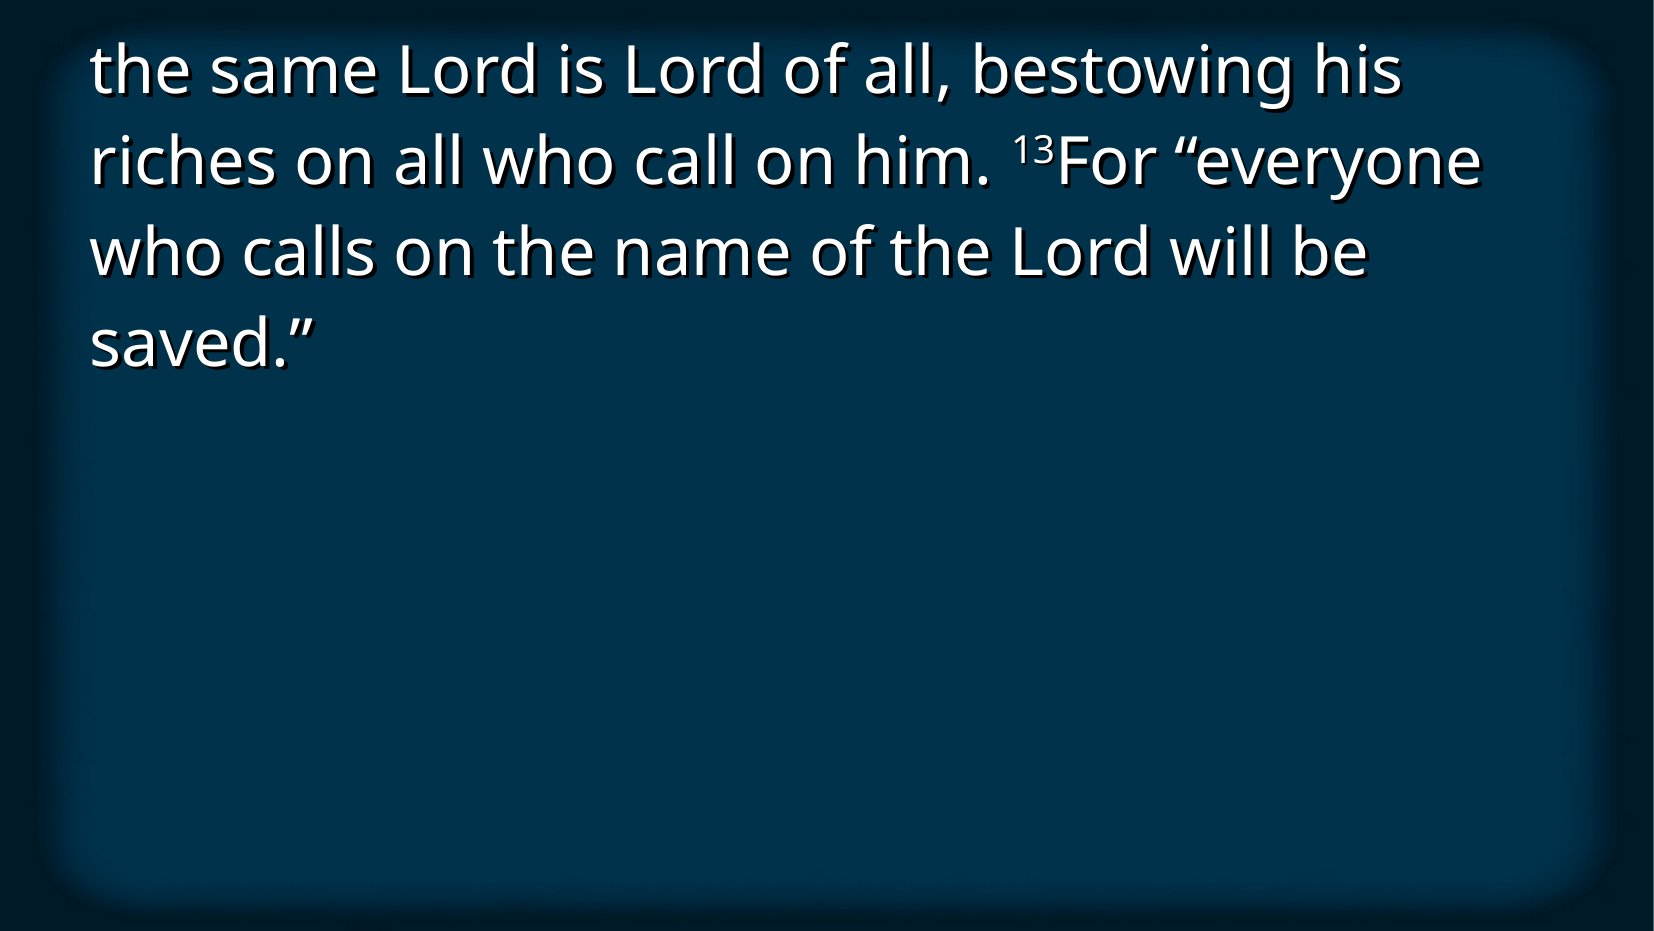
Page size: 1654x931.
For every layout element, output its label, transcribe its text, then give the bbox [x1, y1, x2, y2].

text_box the same Lord is Lord of all, bestowing his riches on all who call on him. 13For “everyone who calls on the name of the Lord will be saved.” [75, 15, 1591, 301]
picture [0, 0, 1654, 931]
